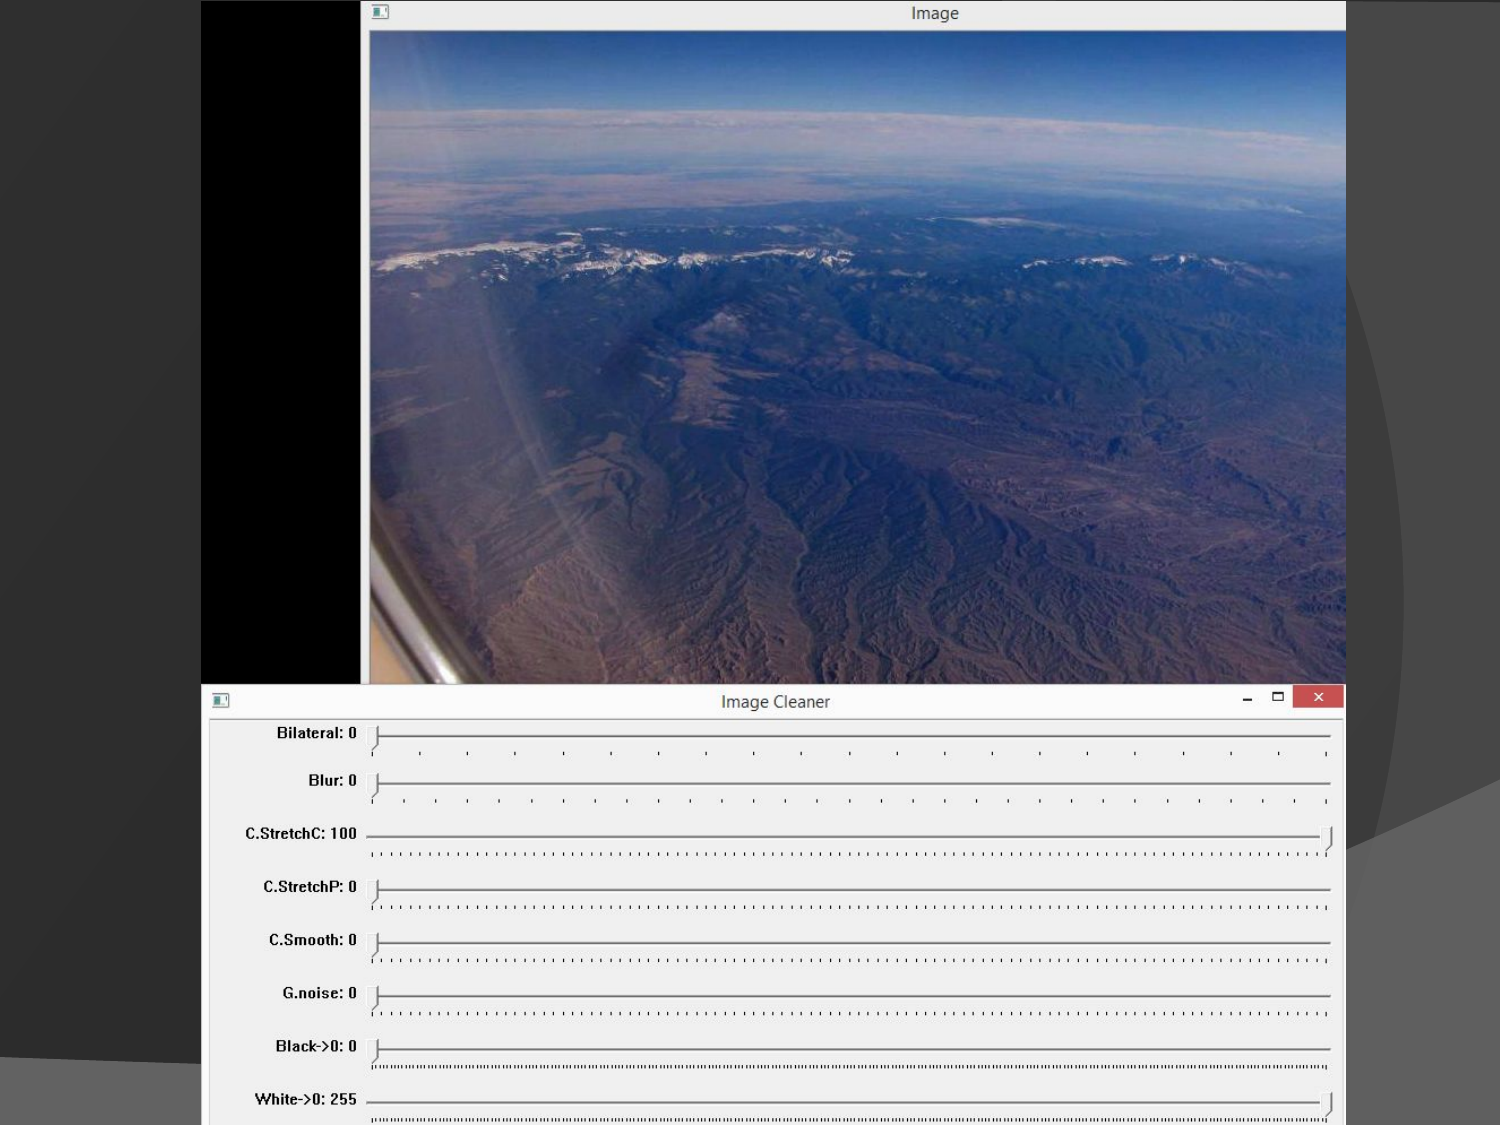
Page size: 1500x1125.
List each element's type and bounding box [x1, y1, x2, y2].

picture [201, 1, 1346, 1125]
